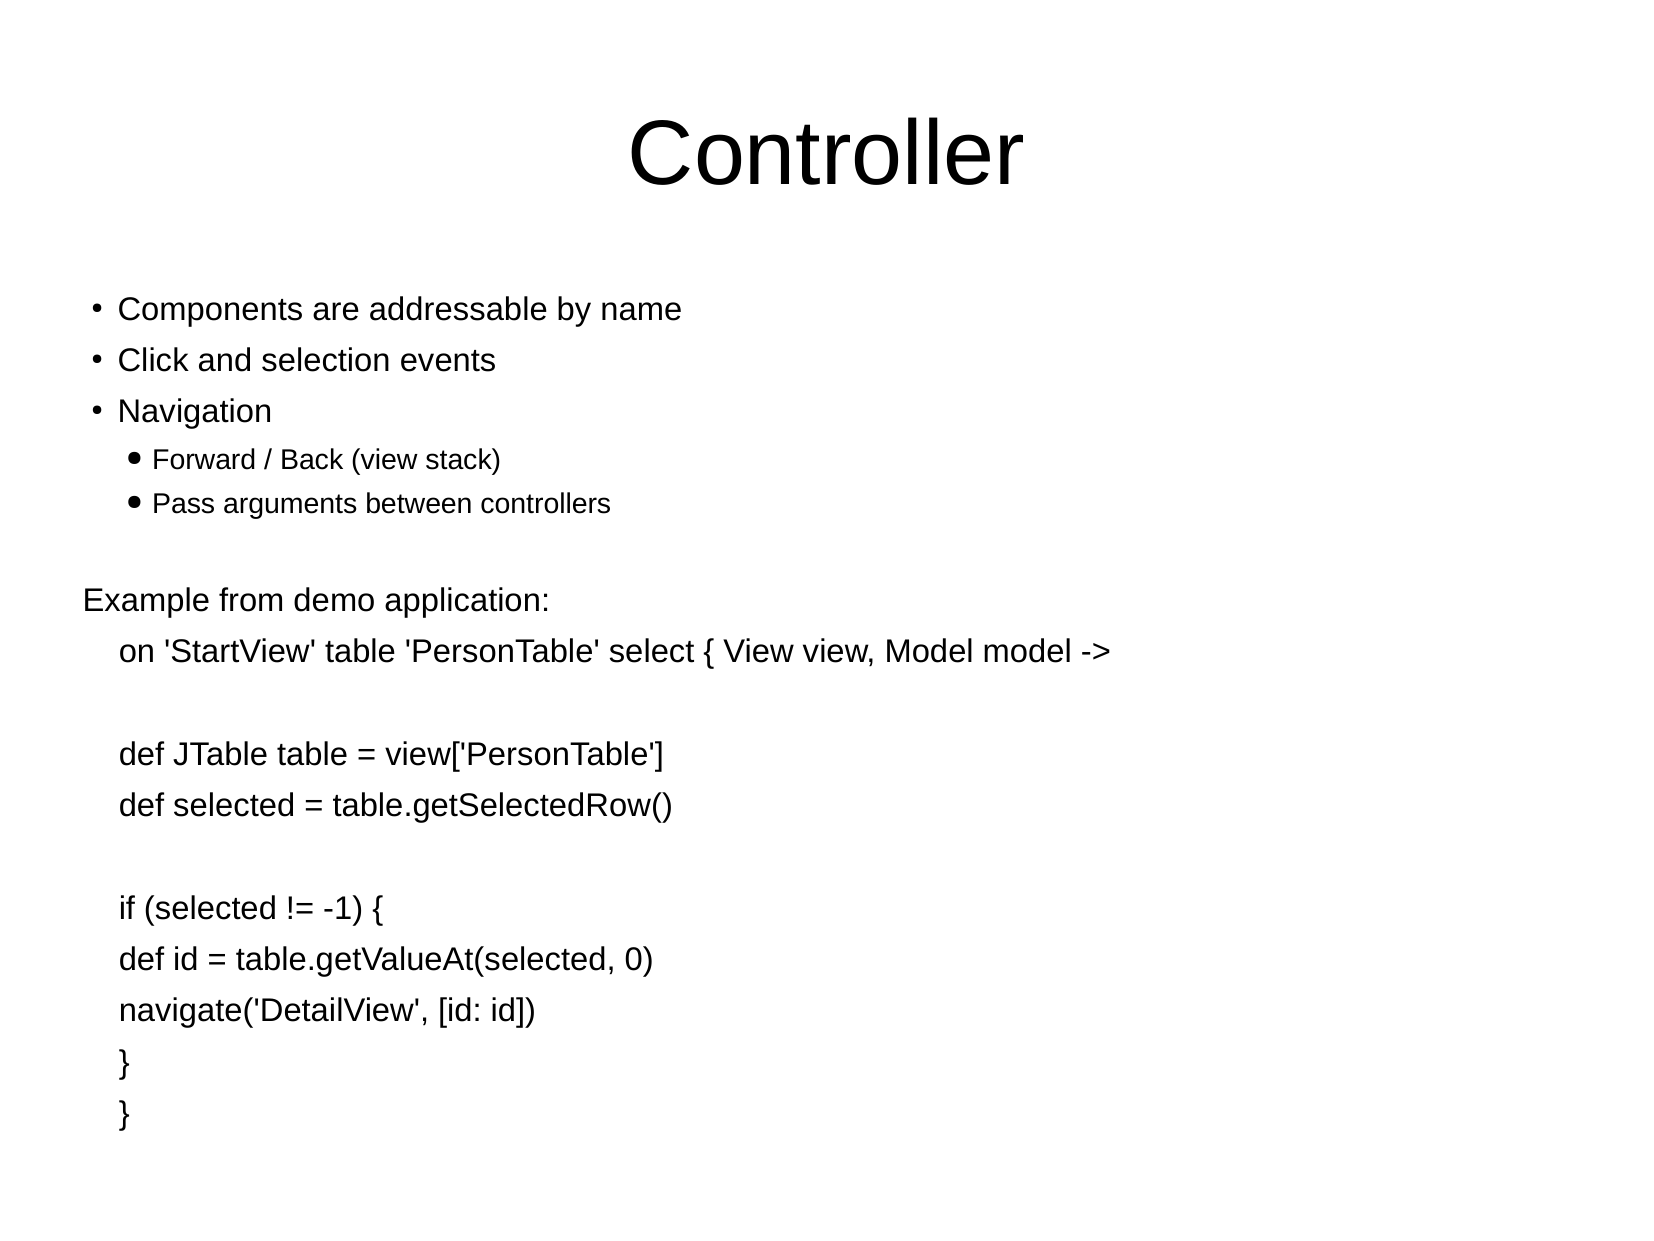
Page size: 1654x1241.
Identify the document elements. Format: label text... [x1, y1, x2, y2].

list Components are addressable by name Click and selection events Navigation Forward / Back (view stack) Pass arguments between controllers Example from demo application: on 'StartView' table 'PersonTable' select { View view, Model model -> def JTable table = view['PersonTable'] def selected = table.getSelectedRow() if (selected != -1) { def id = table.getValueAt(selected, 0) navigate('DetailView', [id: id]) } } [82, 290, 1571, 1134]
title Controller [82, 49, 1571, 257]
